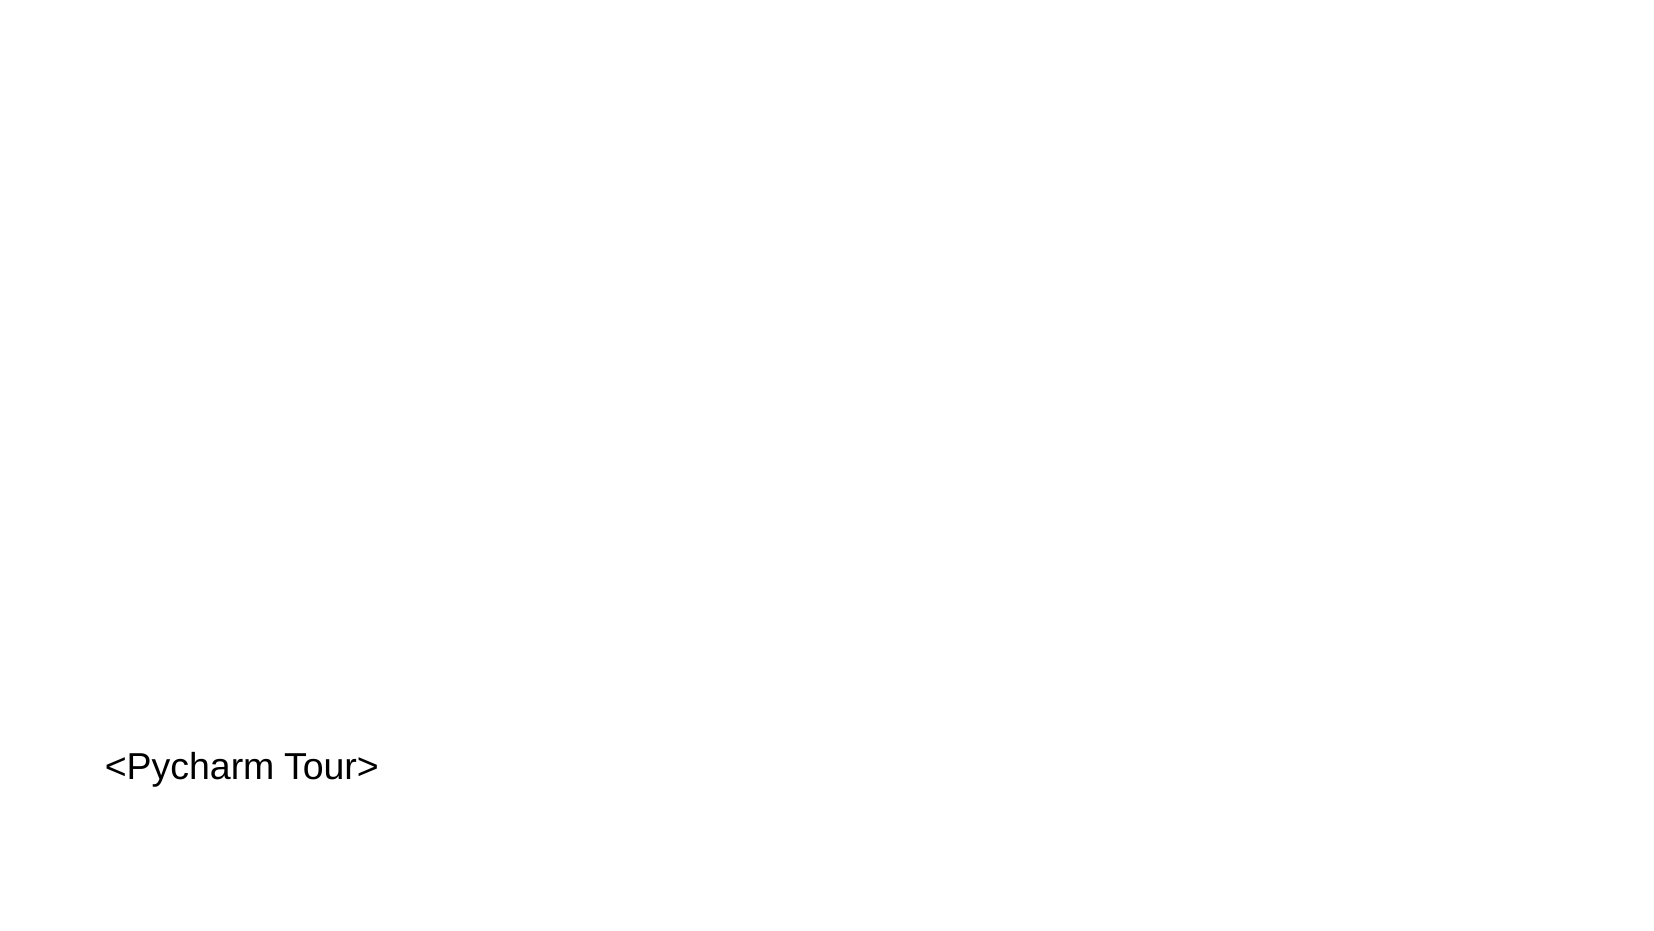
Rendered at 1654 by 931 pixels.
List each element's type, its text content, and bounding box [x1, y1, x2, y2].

text_box <Pycharm Tour> [90, 738, 886, 796]
